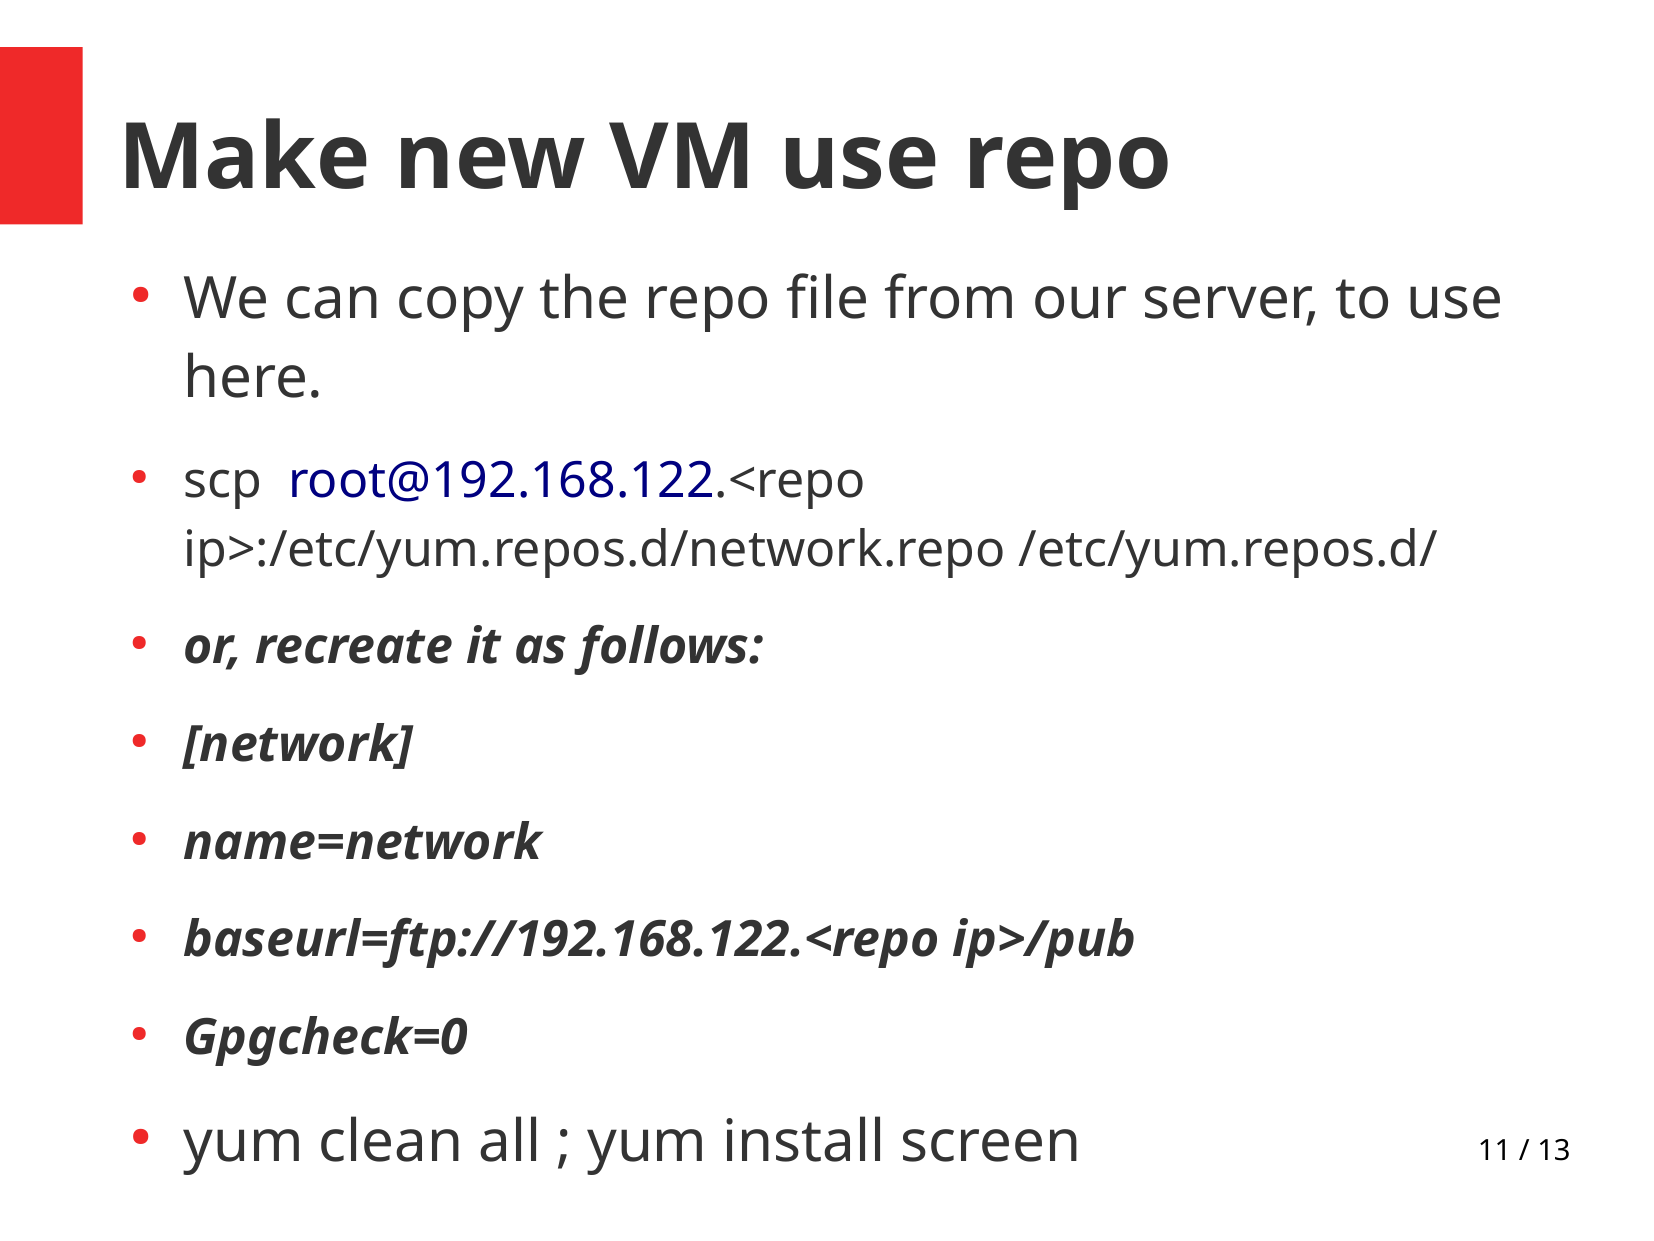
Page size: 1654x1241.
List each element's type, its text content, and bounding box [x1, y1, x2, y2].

list We can copy the repo file from our server, to use here. scp root@192.168.122.<repo ip>:/etc/yum.repos.d/network.repo /etc/yum.repos.d/ or, recreate it as follows: [network] name=network baseurl=ftp://192.168.122.<repo ip>/pub Gpgcheck=0 yum clean all ; yum install screen [112, 256, 1531, 1186]
title Make new VM use repo [118, 49, 1571, 257]
